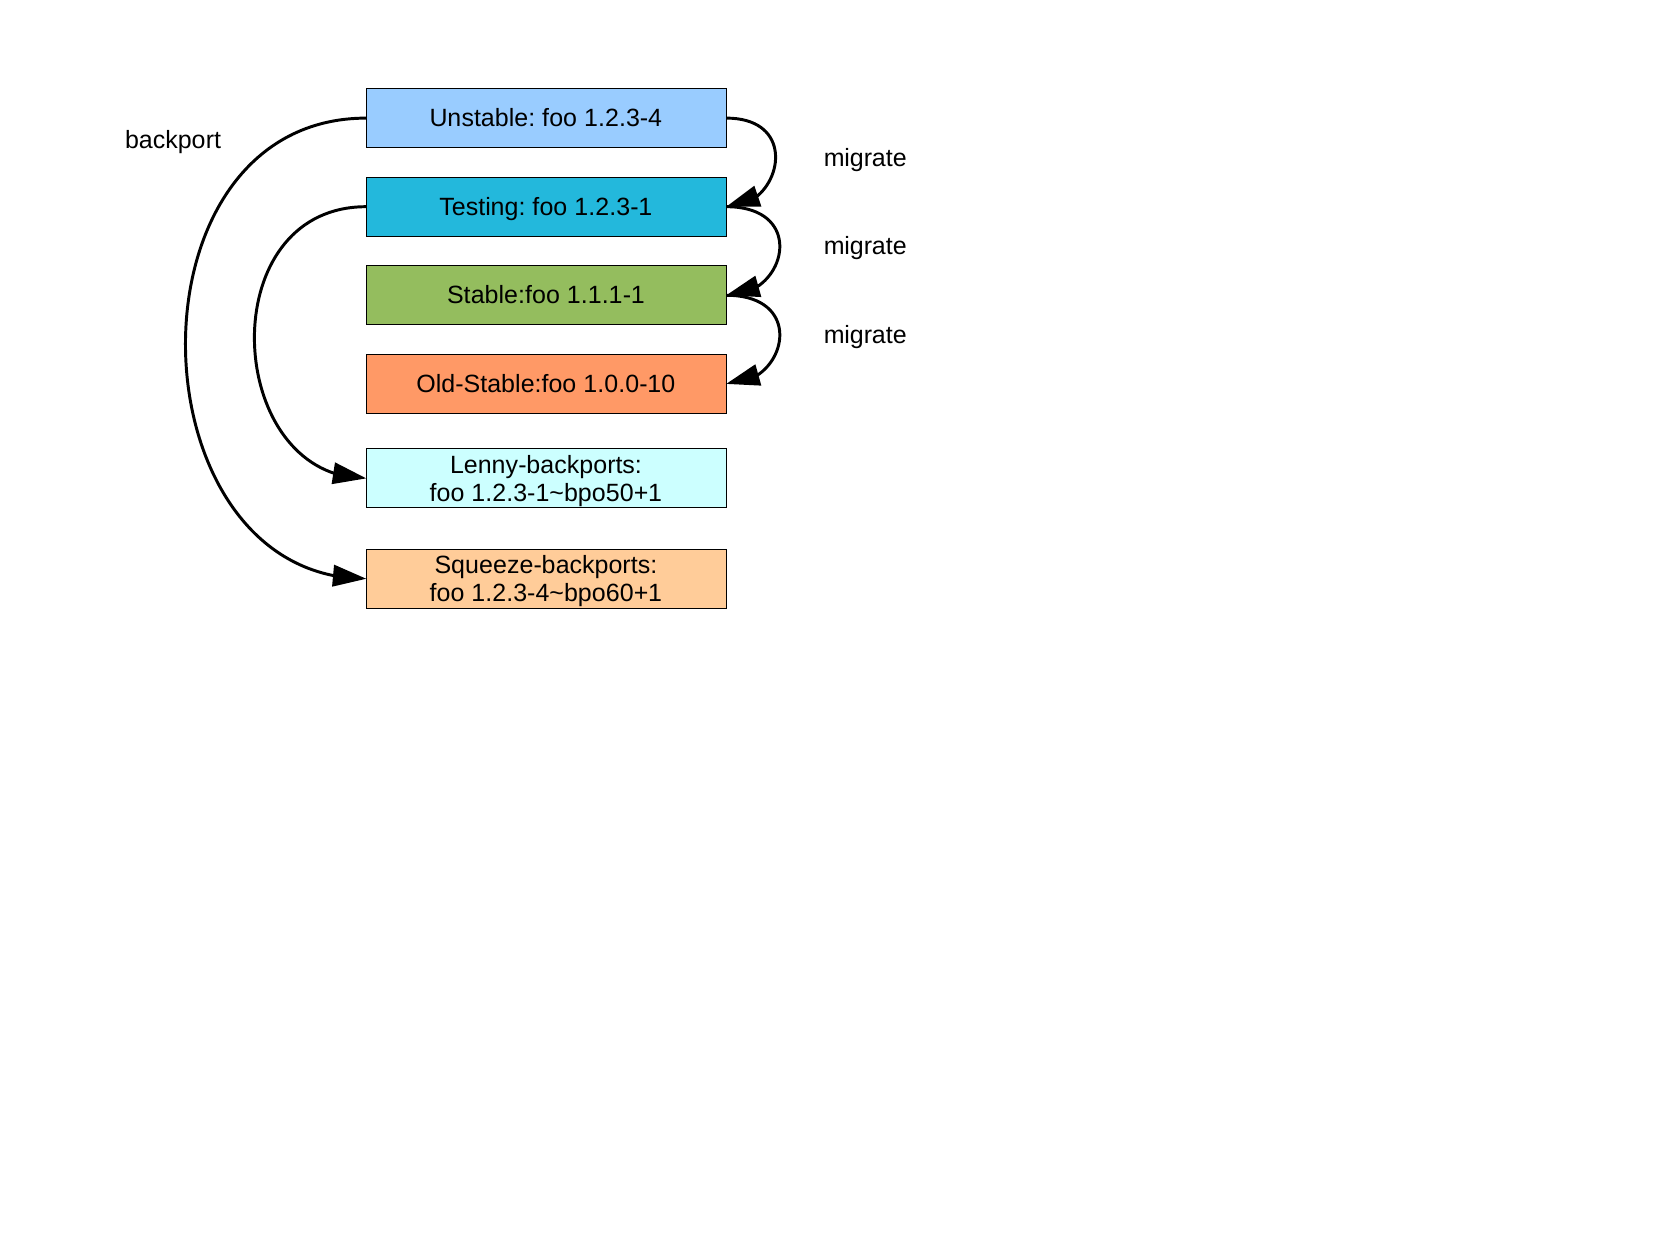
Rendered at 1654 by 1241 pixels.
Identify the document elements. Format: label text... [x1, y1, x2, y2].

text_box migrate [809, 135, 945, 179]
text_box backport [110, 118, 237, 161]
text_box Old-Stable:foo 1.0.0-10 [366, 354, 727, 414]
text_box Lenny-backports: foo 1.2.3-1~bpo50+1 [366, 448, 727, 508]
text_box migrate [809, 224, 945, 268]
text_box Stable:foo 1.1.1-1 [366, 265, 727, 325]
text_box migrate [809, 313, 945, 356]
text_box Unstable: foo 1.2.3-4 [366, 88, 727, 148]
text_box Squeeze-backports: foo 1.2.3-4~bpo60+1 [366, 549, 727, 609]
text_box Testing: foo 1.2.3-1 [366, 177, 727, 237]
